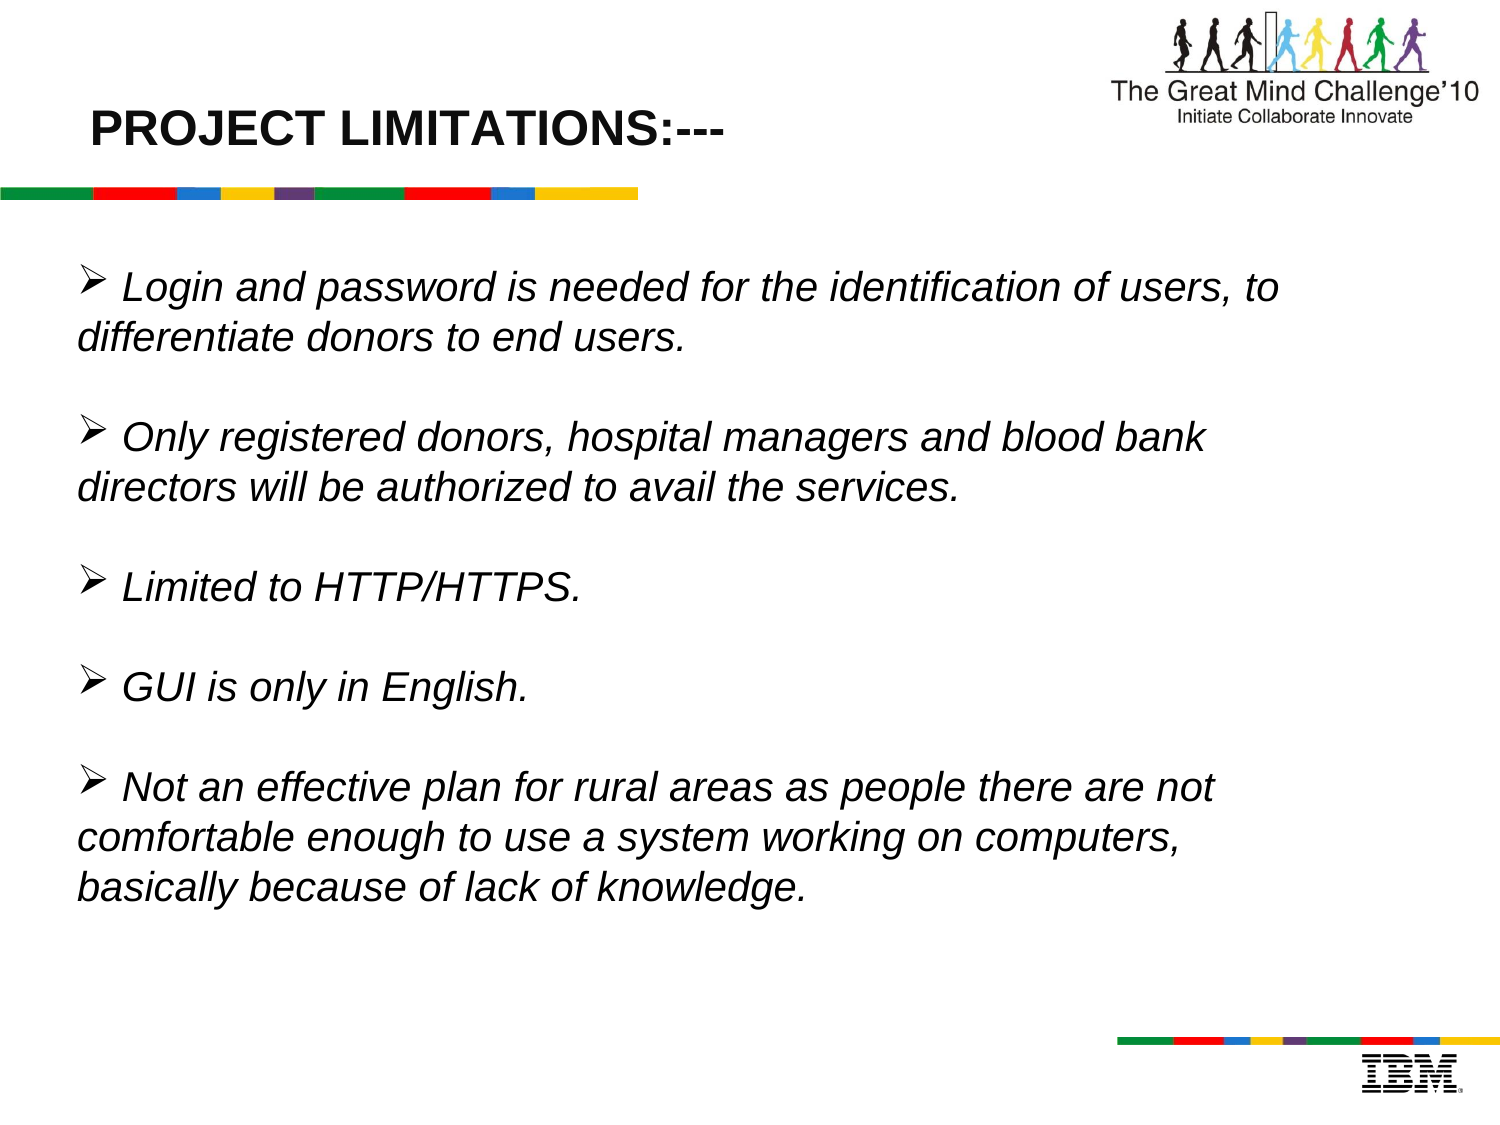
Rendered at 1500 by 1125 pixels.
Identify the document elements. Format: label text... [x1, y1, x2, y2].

picture [0, 187, 638, 200]
picture [1117, 1037, 1500, 1045]
picture [1087, 0, 1500, 150]
picture [1362, 1054, 1463, 1093]
text_box PROJECT LIMITATIONS:--- [74, 87, 775, 163]
text_box Login and password is needed for the identification of users, to differentiate donors to end users. Only registered donors, hospital managers and blood bank directors will be authorized to avail the services. Limited to HTTP/HTTPS. GUI is only in English. Not an effective plan for rural areas as people there are not comfortable enough to use a system working on computers, basically because of lack of knowledge. [62, 251, 1325, 918]
